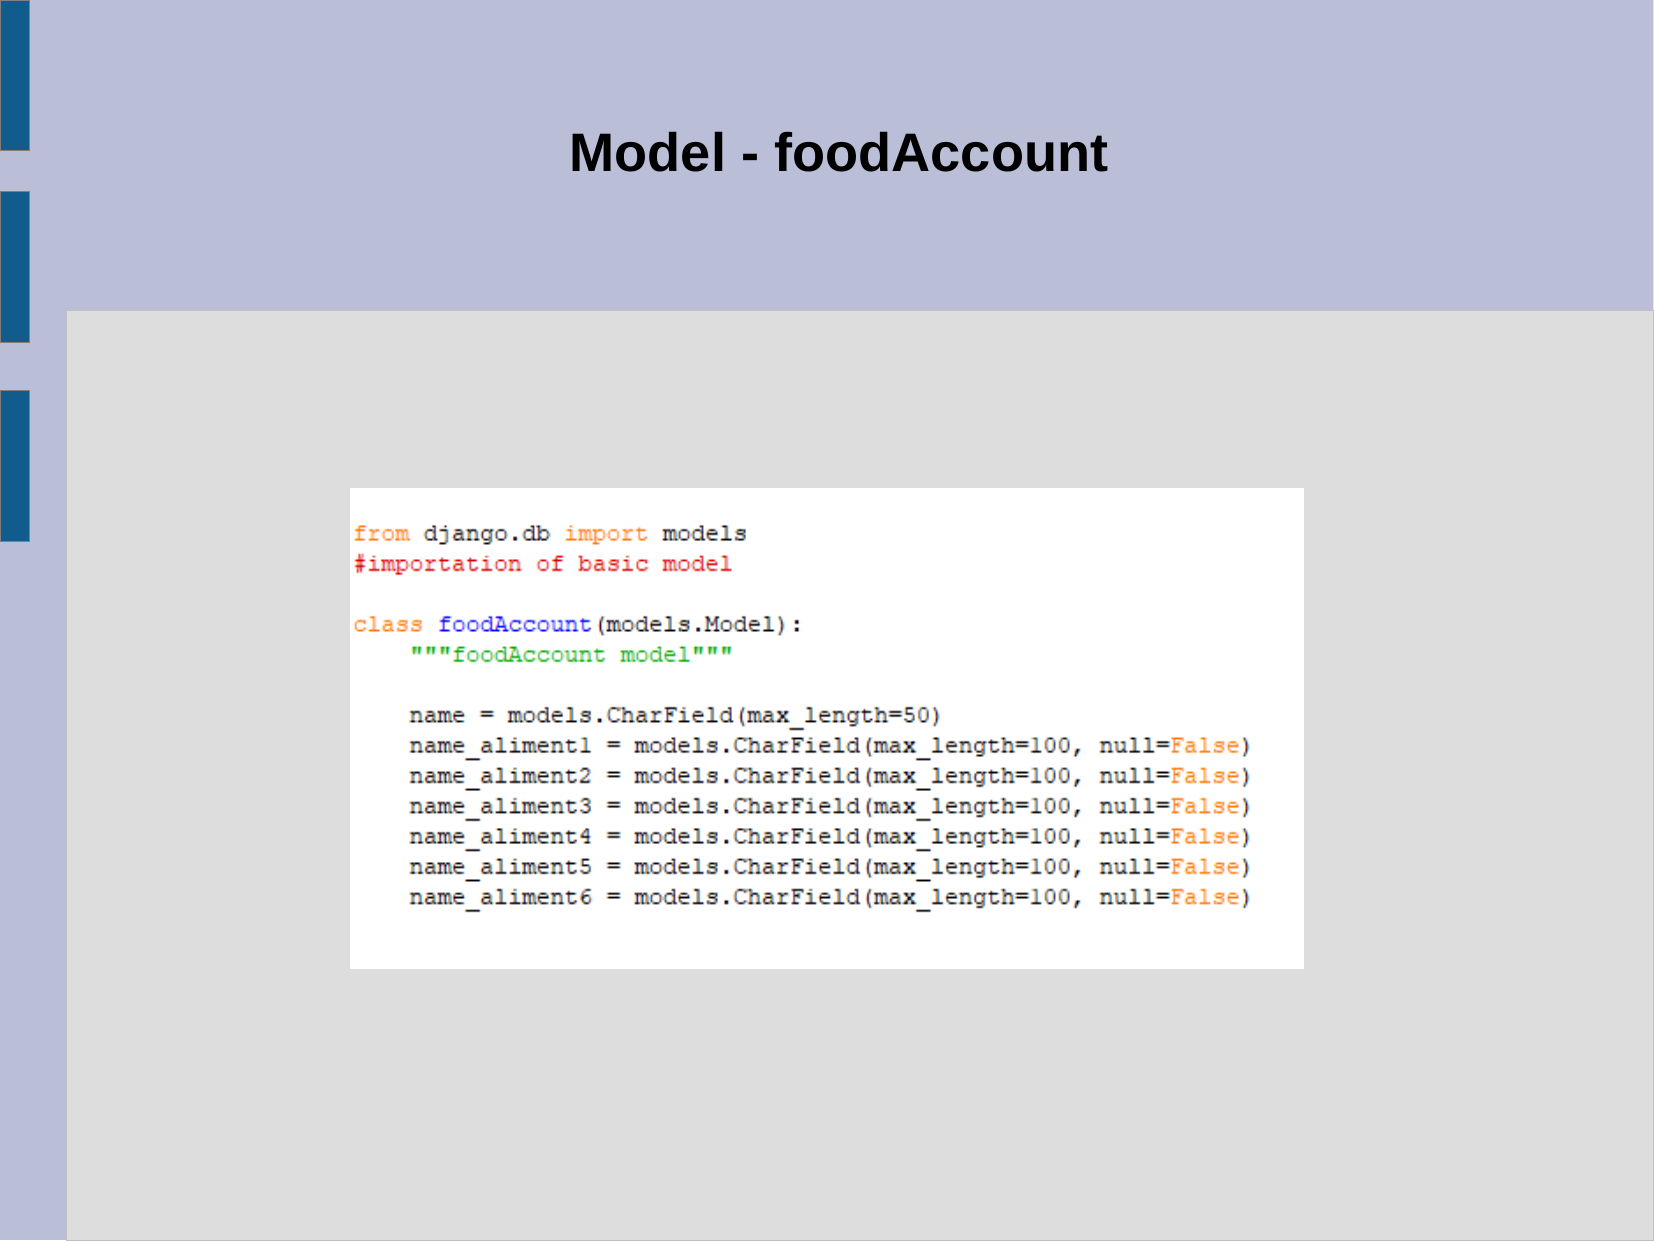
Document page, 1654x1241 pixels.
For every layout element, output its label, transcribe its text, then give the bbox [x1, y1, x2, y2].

picture [350, 488, 1304, 969]
title Model - foodAccount [82, 47, 1571, 259]
